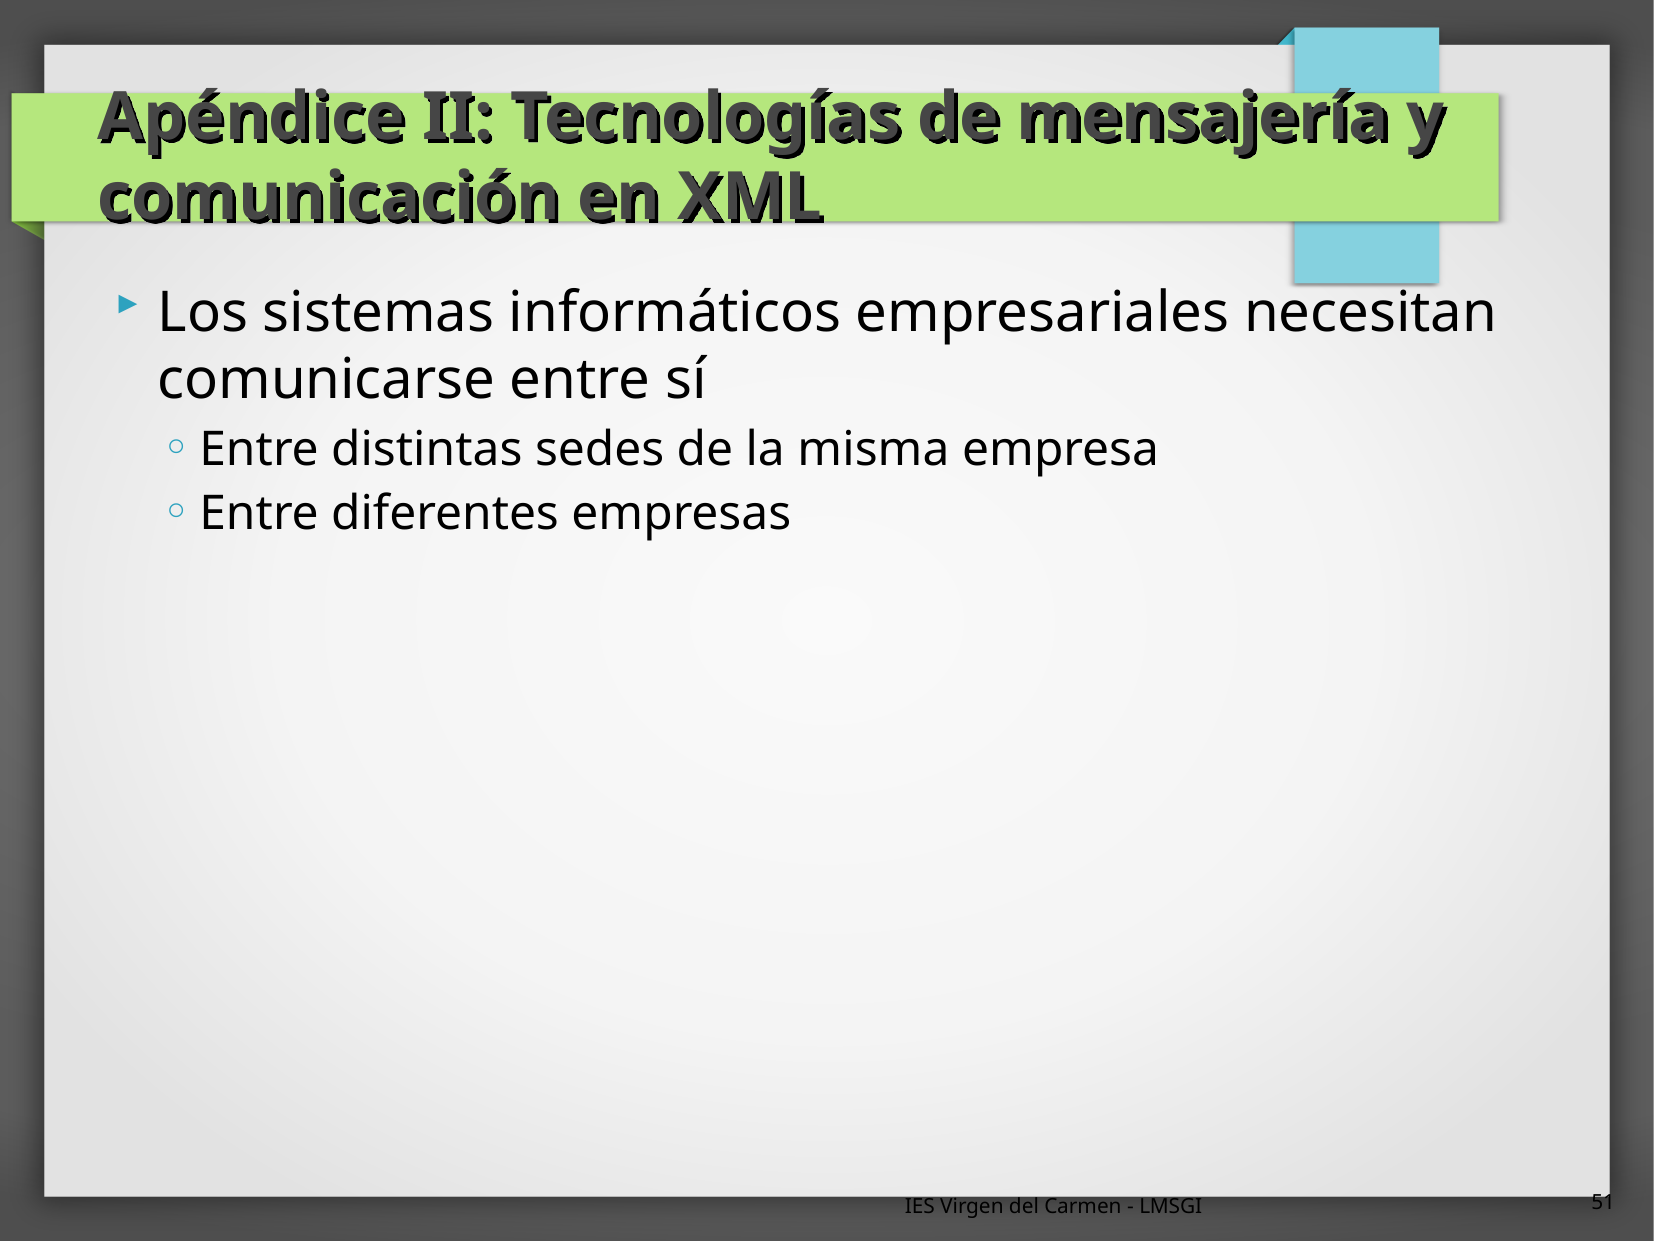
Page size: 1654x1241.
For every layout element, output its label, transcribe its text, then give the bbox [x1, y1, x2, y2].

title Apéndice II: Tecnologías de mensajería y comunicación en XML [82, 49, 1571, 257]
list Los sistemas informáticos empresariales necesitan comunicarse entre sí Entre distintas sedes de la misma empresa Entre diferentes empresas [82, 267, 1571, 1087]
picture [0, 0, 1654, 1241]
slide_number <number> [1563, 1158, 1630, 1225]
footer IES Virgen del Carmen - LMSGI [792, 1158, 1218, 1225]
